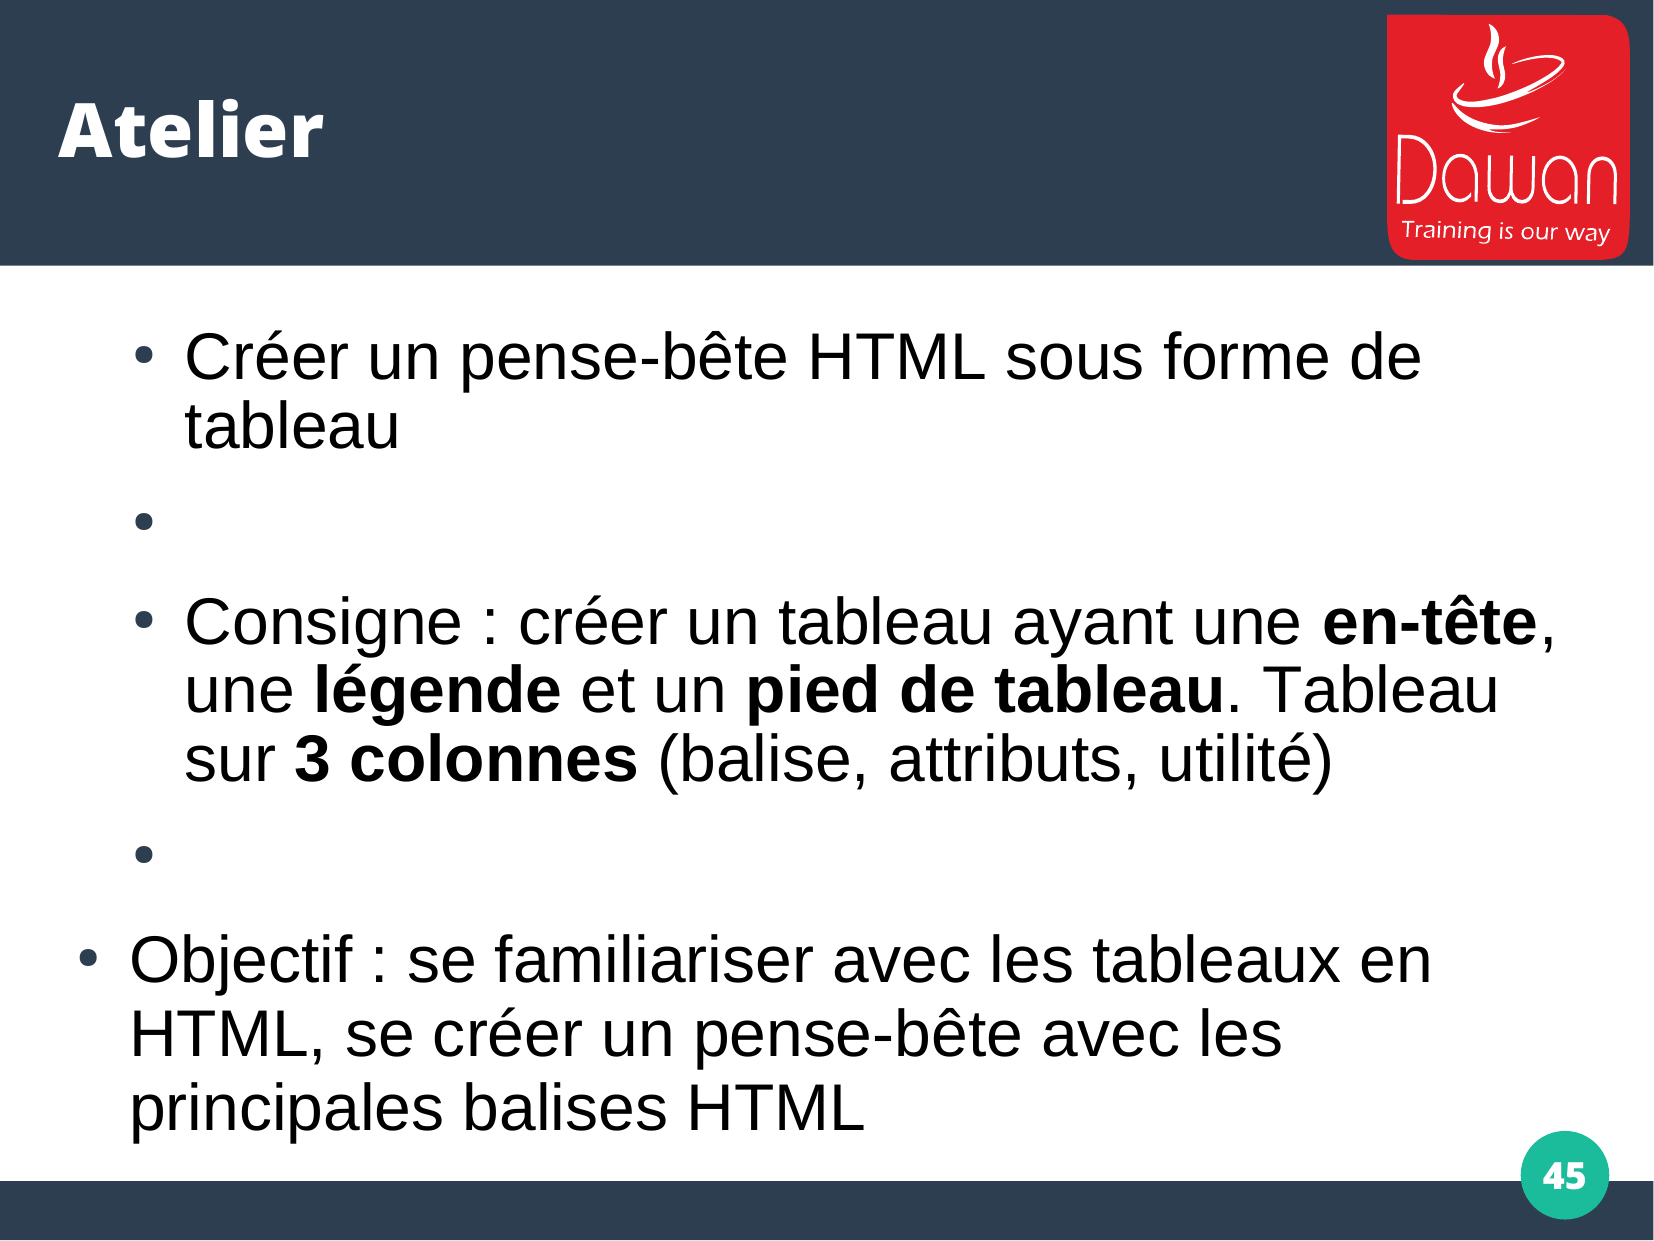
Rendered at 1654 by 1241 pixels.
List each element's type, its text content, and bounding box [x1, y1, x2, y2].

title Atelier [59, 49, 1387, 207]
list Créer un pense-bête HTML sous forme de tableau Consigne : créer un tableau ayant une en-tête, une légende et un pied de tableau. Tableau sur 3 colonnes (balise, attributs, utilité) Objectif : se familiariser avec les tableaux en HTML, se créer un pense-bête avec les principales balises HTML [59, 324, 1595, 1152]
picture [1387, 14, 1630, 260]
